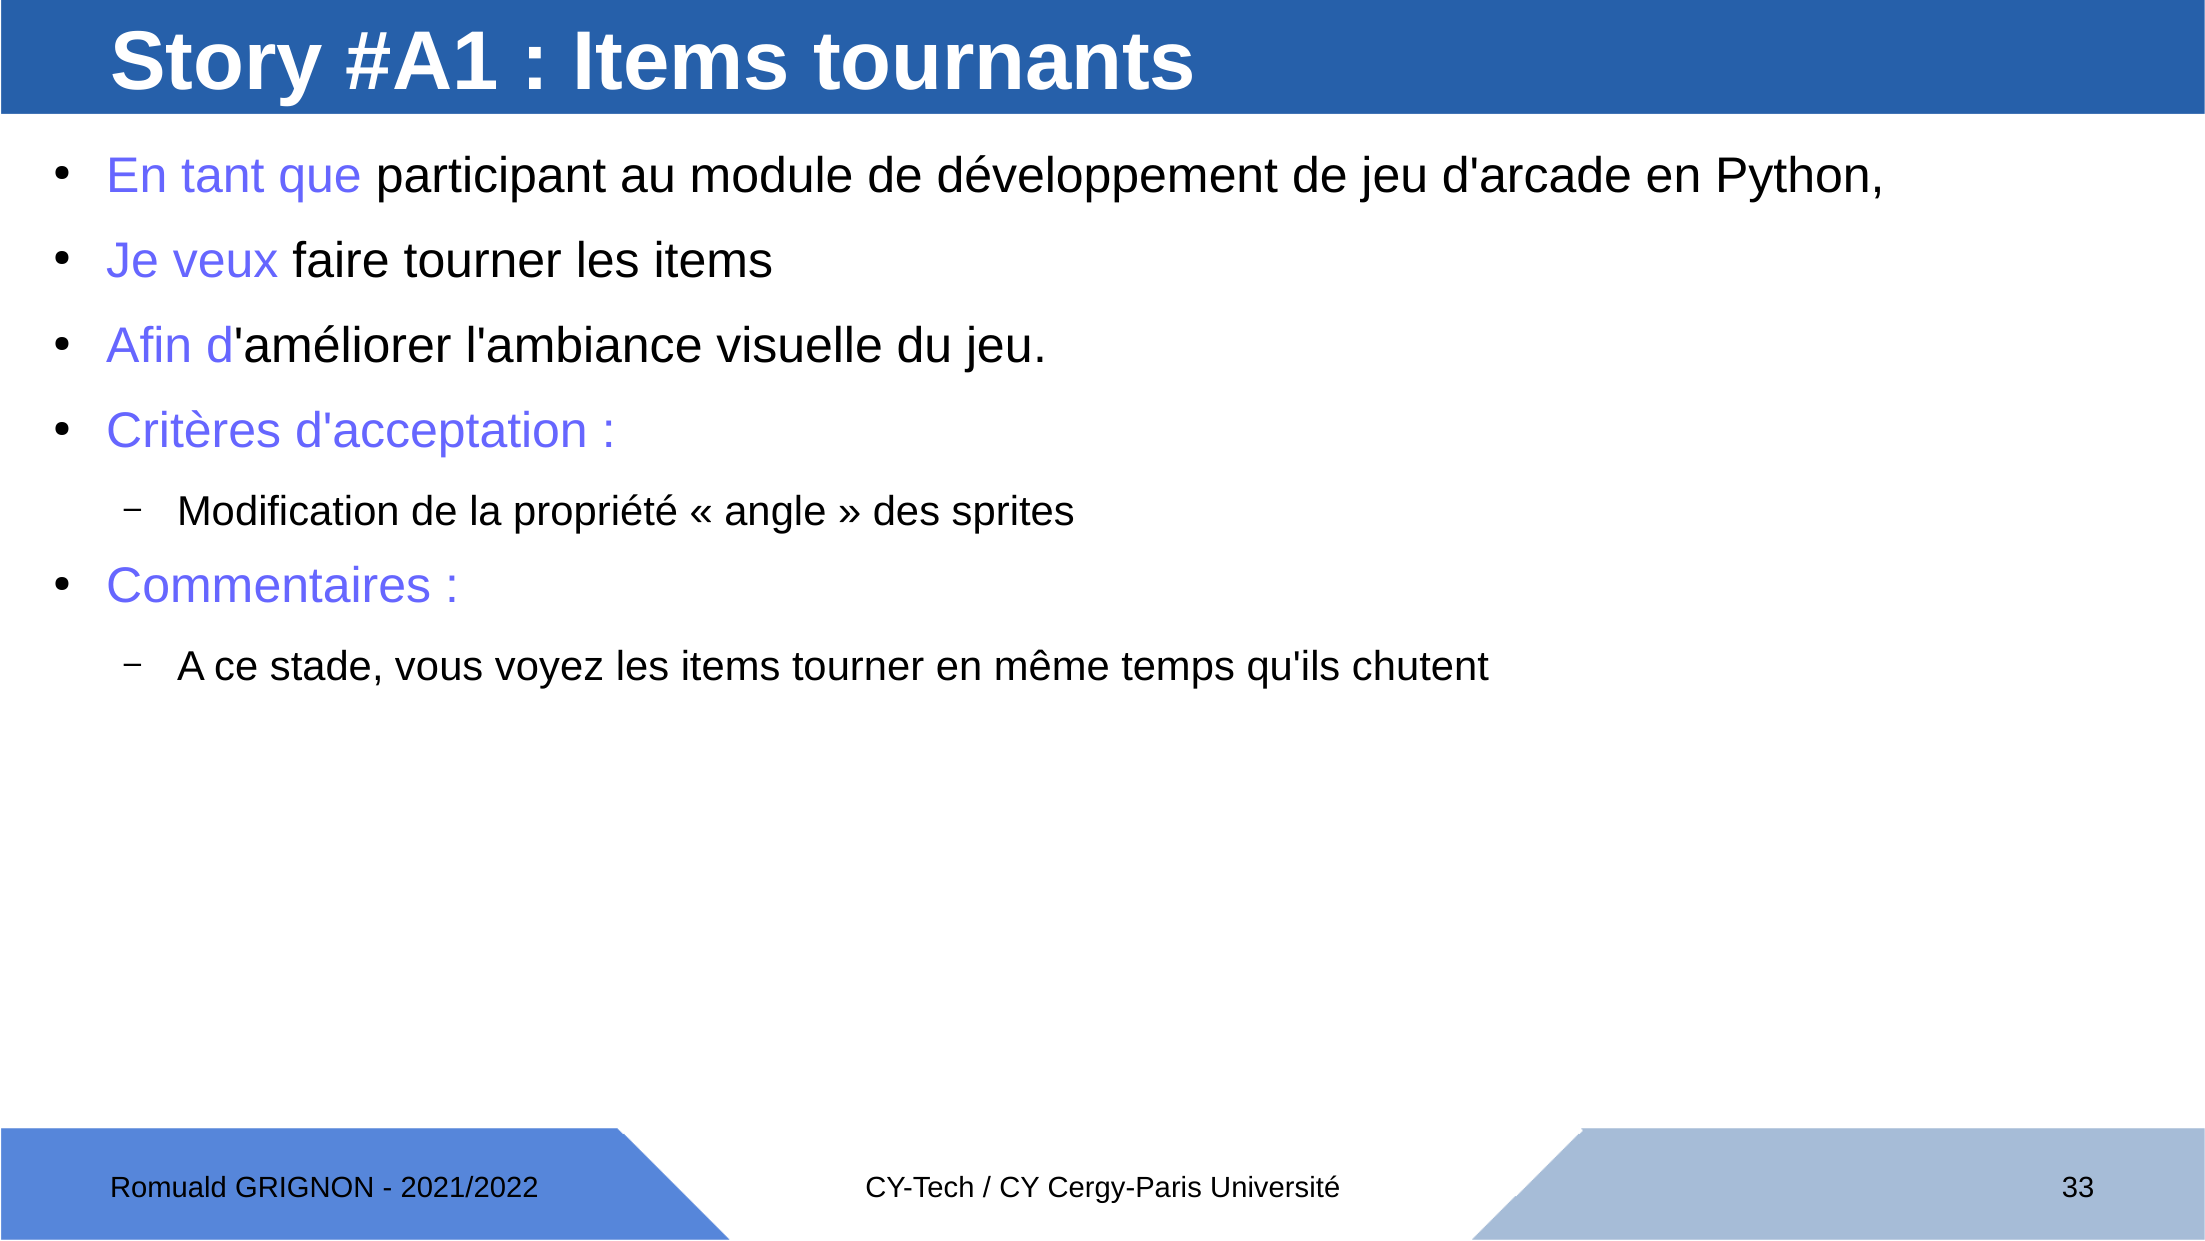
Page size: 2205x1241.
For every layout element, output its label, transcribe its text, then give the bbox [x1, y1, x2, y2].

picture [0, 0, 2205, 1241]
list En tant que participant au module de développement de jeu d'arcade en Python, Je veux faire tourner les items Afin d'améliorer l'ambiance visuelle du jeu. Critères d'acceptation : Modification de la propriété « angle » des sprites Commentaires : A ce stade, vous voyez les items tourner en même temps qu'ils chutent [35, 217, 2186, 1087]
title Story #A1 : Items tournants [110, 49, 2095, 217]
